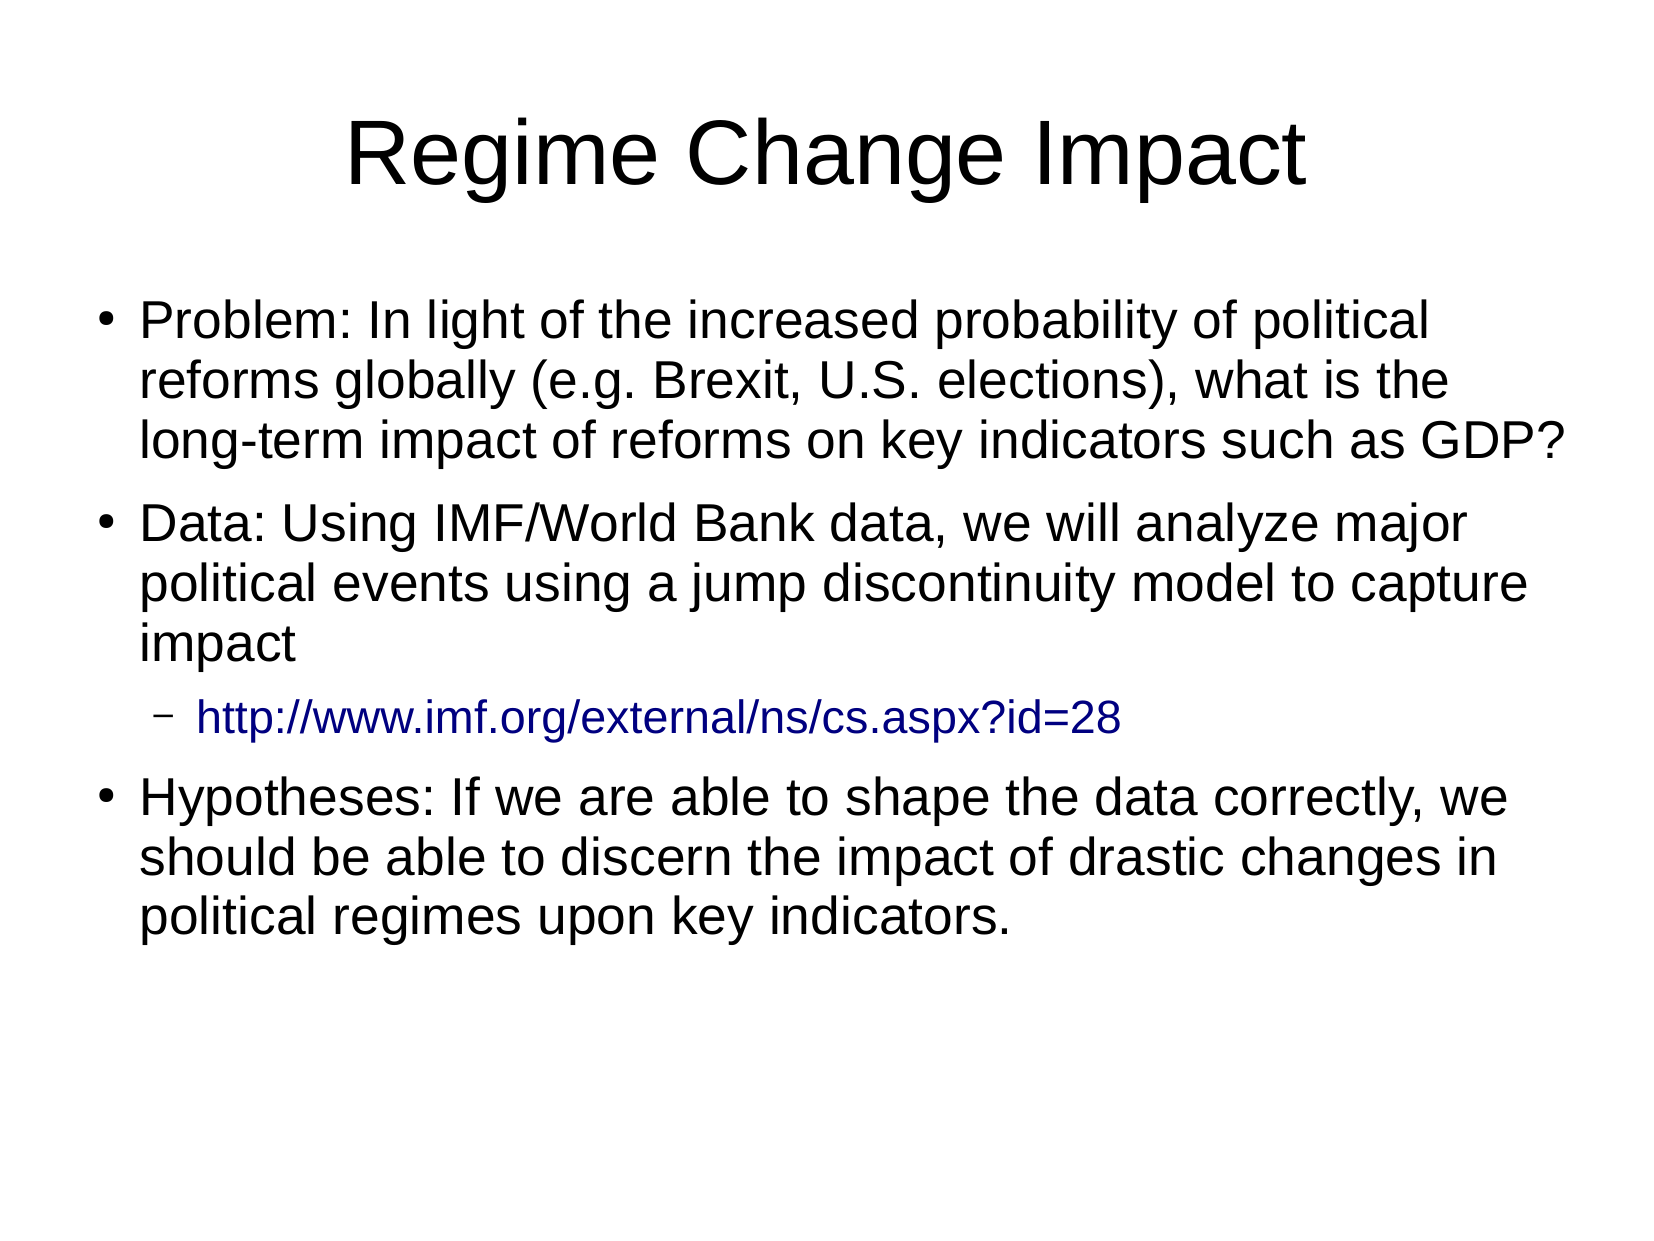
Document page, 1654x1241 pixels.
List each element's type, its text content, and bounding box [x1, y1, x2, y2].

title Regime Change Impact [82, 49, 1571, 257]
list Problem: In light of the increased probability of political reforms globally (e.g. Brexit, U.S. elections), what is the long-term impact of reforms on key indicators such as GDP? Data: Using IMF/World Bank data, we will analyze major political events using a jump discontinuity model to capture impact http://www.imf.org/external/ns/cs.aspx?id=28 Hypotheses: If we are able to shape the data correctly, we should be able to discern the impact of drastic changes in political regimes upon key indicators. [82, 290, 1571, 1010]
